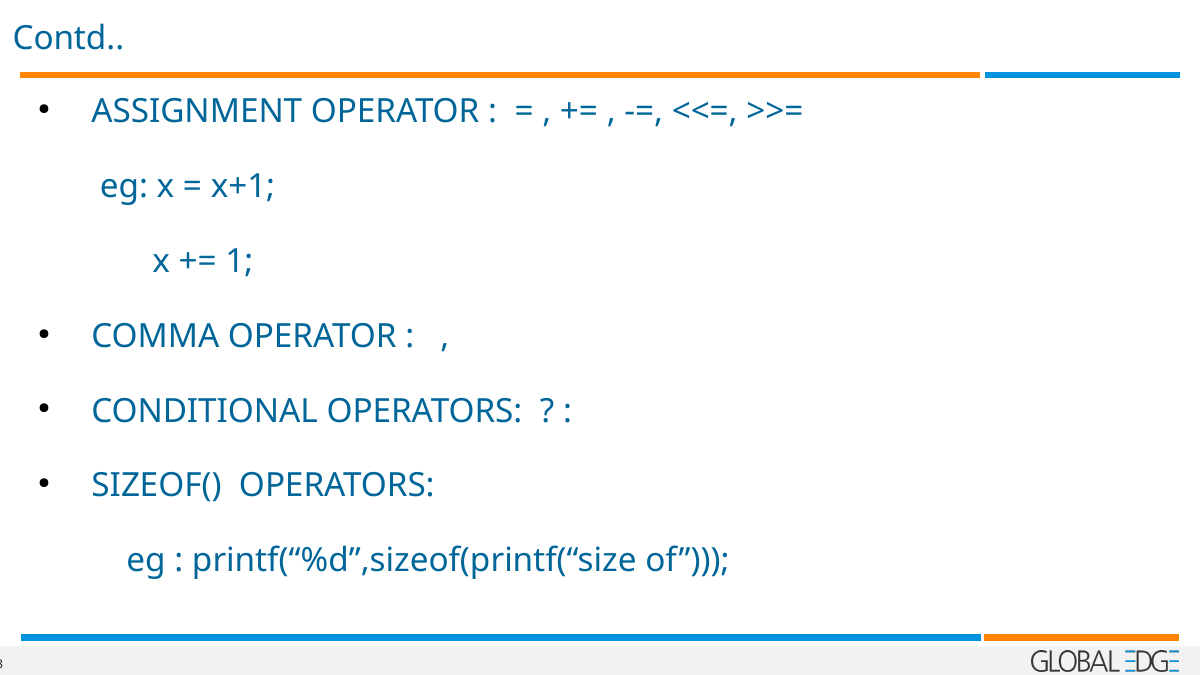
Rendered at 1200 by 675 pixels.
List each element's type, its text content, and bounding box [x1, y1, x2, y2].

title Contd.. [12, 9, 1088, 63]
picture [1031, 650, 1179, 672]
list ASSIGNMENT OPERATOR : = , += , -=, <<=, >>= eg: x = x+1; x += 1; COMMA OPERATOR : , CONDITIONAL OPERATORS: ? : SIZEOF() OPERATORS: eg : printf(“%d”,sizeof(printf(“size of”))); [20, 87, 1179, 628]
